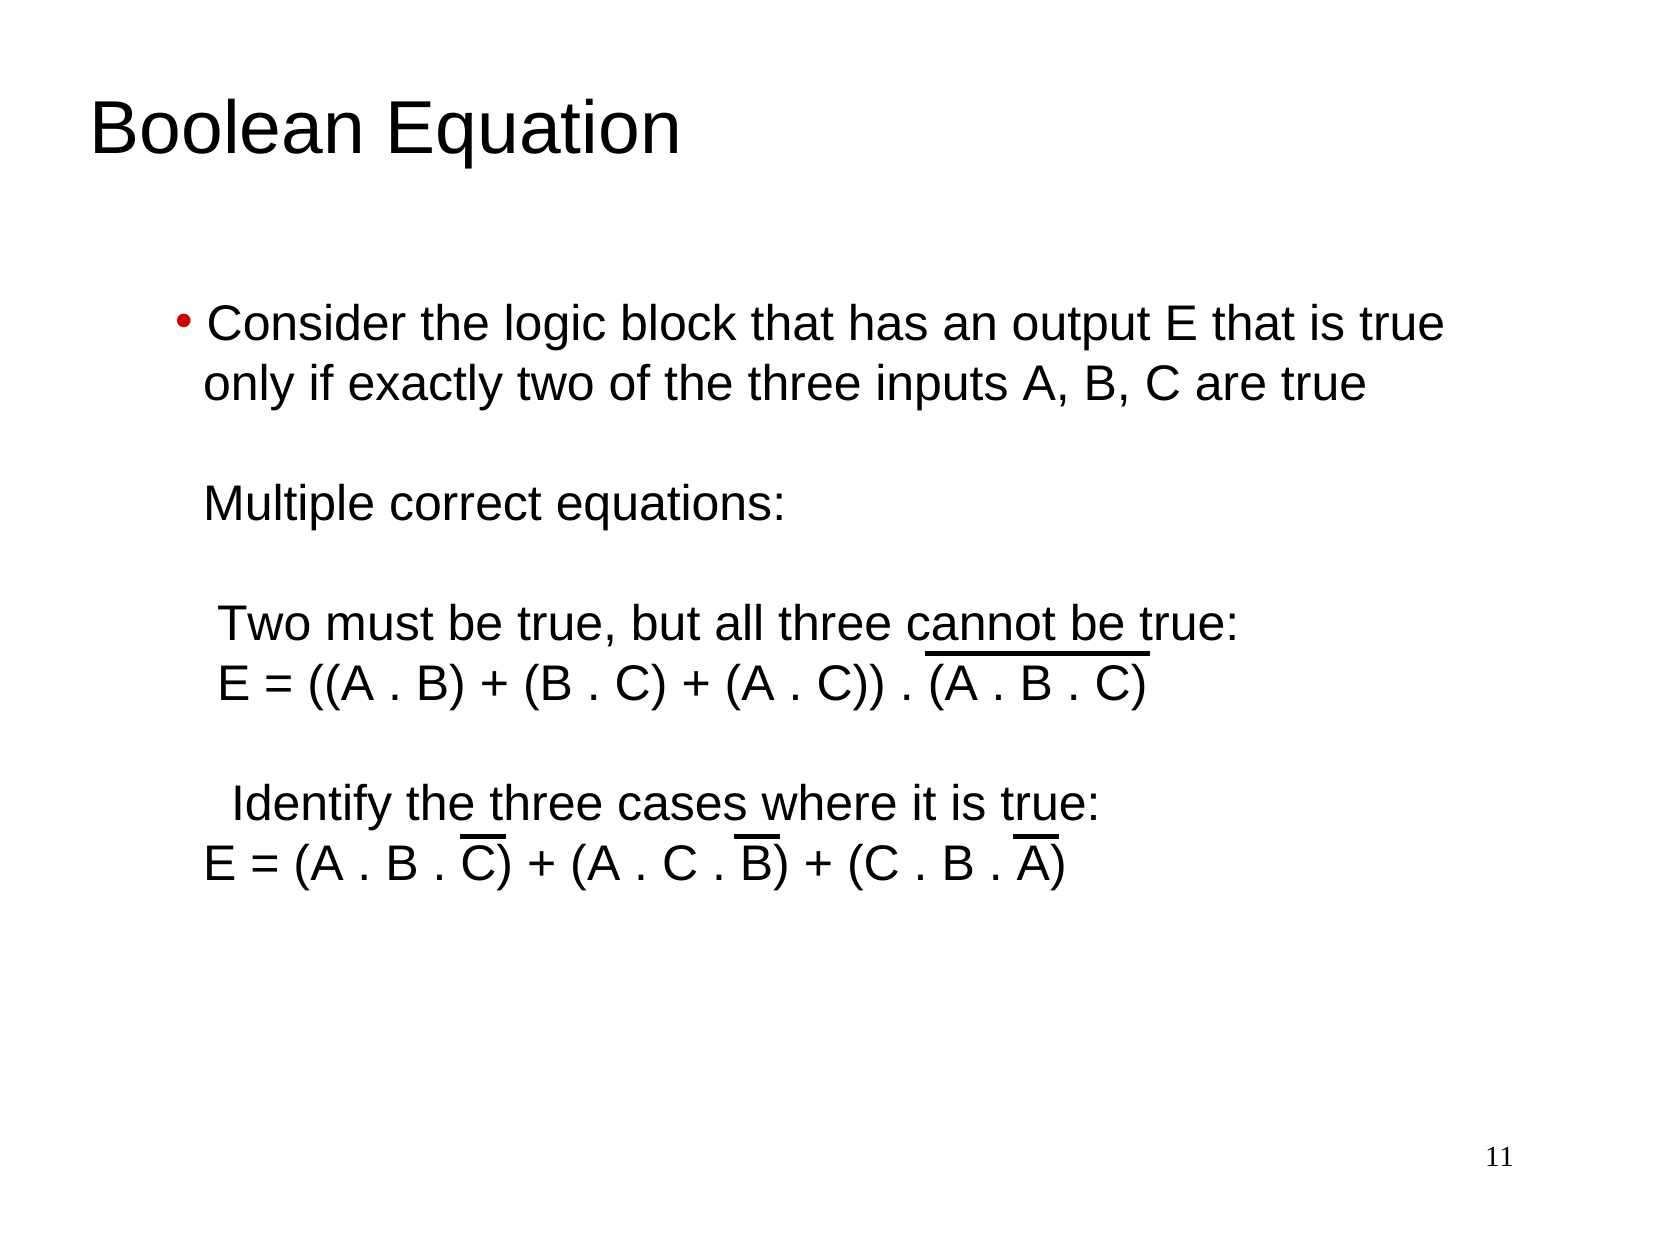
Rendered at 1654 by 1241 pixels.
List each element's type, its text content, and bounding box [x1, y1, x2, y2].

text_box Consider the logic block that has an output E that is true only if exactly two of the three inputs A, B, C are true Multiple correct equations: Two must be true, but all three cannot be true: E = ((A . B) + (B . C) + (A . C)) . (A . B . C) Identify the three cases where it is true: E = (A . B . C) + (A . C . B) + (C . B . A) [160, 282, 1462, 899]
text_box <number> [1184, 1129, 1530, 1213]
text_box Boolean Equation [75, 71, 698, 177]
